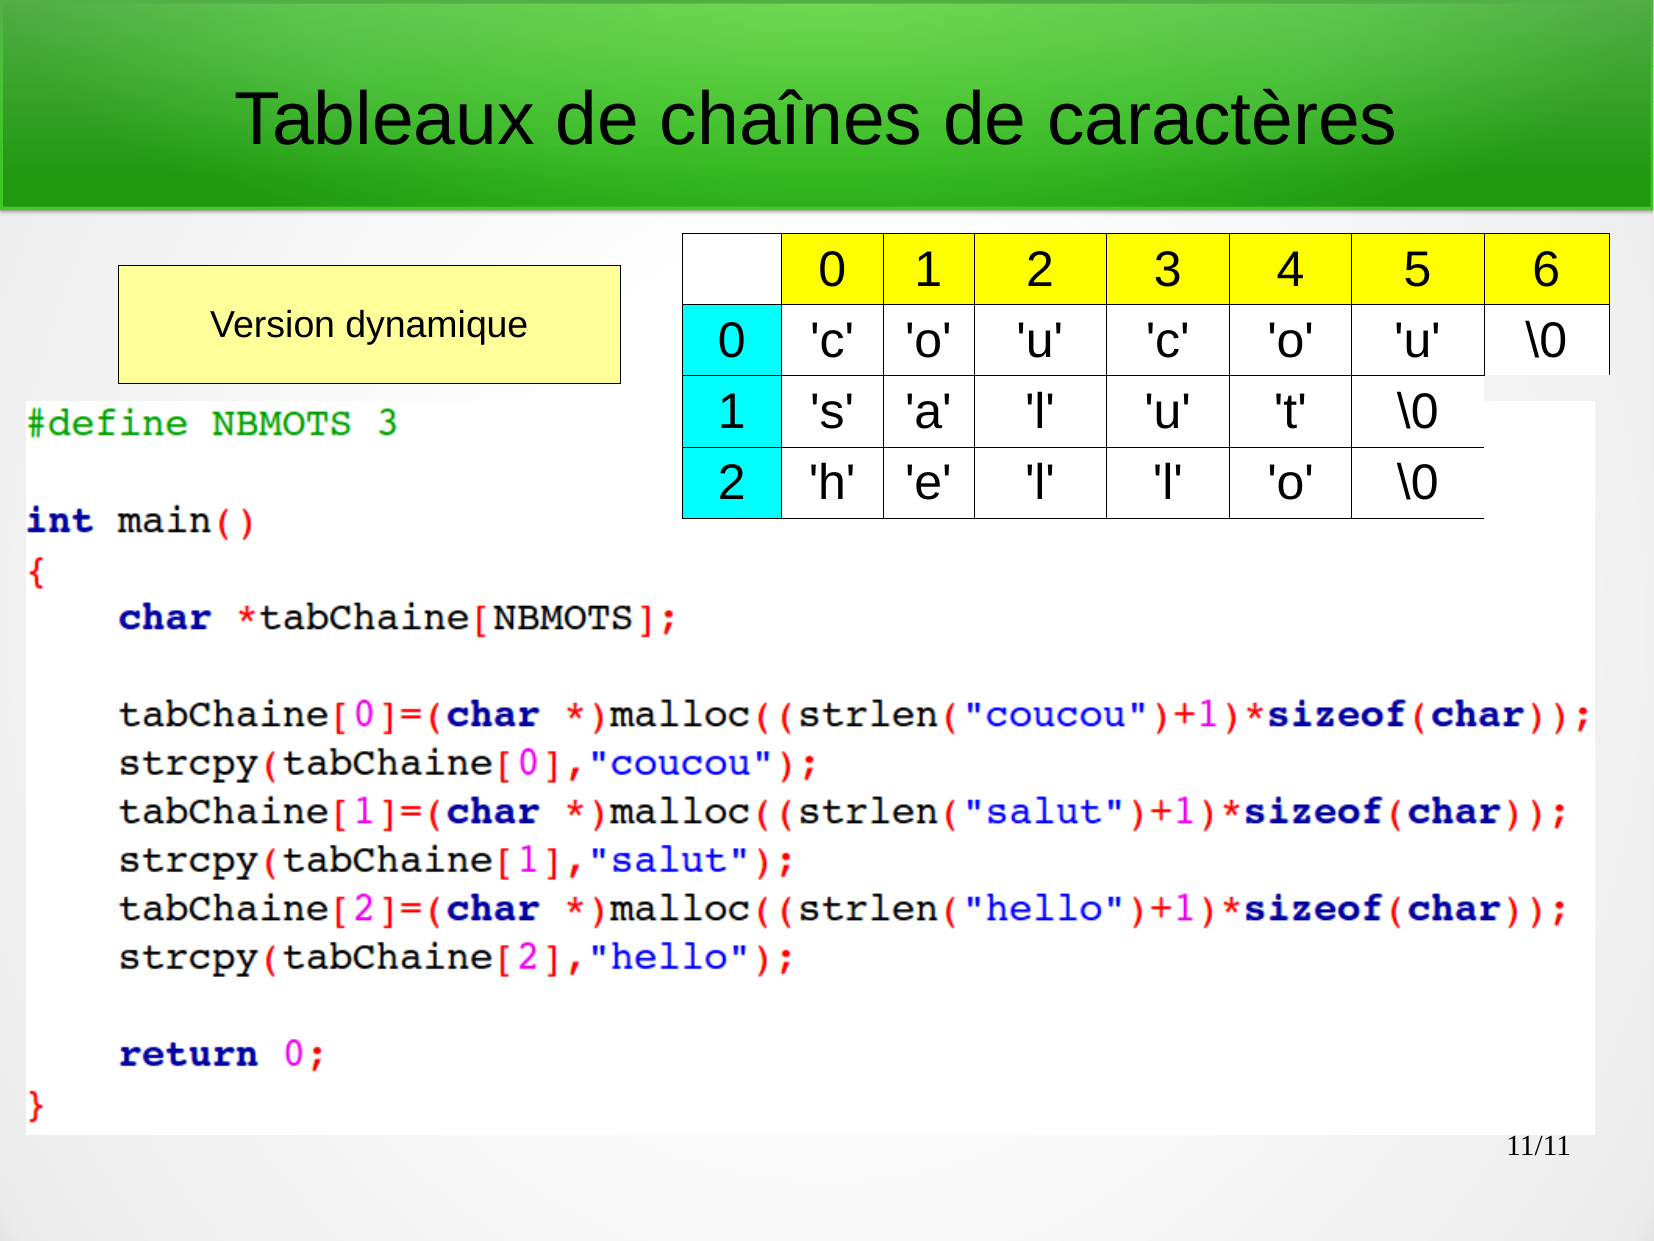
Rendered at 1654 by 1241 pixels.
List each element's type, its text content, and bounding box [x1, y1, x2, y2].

table_cell 'l' [975, 448, 1106, 518]
table_cell 'o' [1230, 305, 1351, 375]
table_header 1 [884, 234, 974, 304]
table_cell 'l' [975, 376, 1106, 447]
table_cell 'l' [1107, 448, 1229, 518]
table_cell 'u' [1352, 305, 1484, 375]
table_cell \0 [1485, 305, 1609, 375]
table_cell 1 [683, 376, 781, 447]
table_cell 't' [1230, 376, 1351, 447]
table_cell 'e' [884, 448, 974, 518]
table_cell 'a' [884, 376, 974, 447]
table_cell 0 [683, 305, 781, 375]
title Tableaux de chaînes de caractères [82, 47, 1571, 189]
table_cell 'u' [975, 305, 1106, 375]
table_cell 'h' [782, 448, 883, 518]
table_header 3 [1107, 234, 1229, 304]
table_cell 2 [683, 448, 781, 518]
table_header 6 [1485, 234, 1609, 304]
table_header [683, 234, 781, 304]
table_cell 'c' [782, 305, 883, 375]
table_cell 'o' [1230, 448, 1351, 518]
table_header 4 [1230, 234, 1351, 304]
table_cell [1484, 447, 1609, 518]
table_cell 's' [782, 376, 883, 447]
table_header 2 [975, 234, 1106, 304]
text_box Version dynamique [118, 265, 621, 384]
table_cell 'o' [884, 305, 974, 375]
table_cell \0 [1352, 448, 1484, 518]
table_cell 'u' [1107, 376, 1229, 447]
picture [26, 401, 1595, 1135]
table_header 5 [1352, 234, 1484, 304]
table_cell 'c' [1107, 305, 1229, 375]
table_cell \0 [1352, 376, 1484, 447]
table_cell [1484, 375, 1609, 447]
table_header 0 [782, 234, 883, 304]
